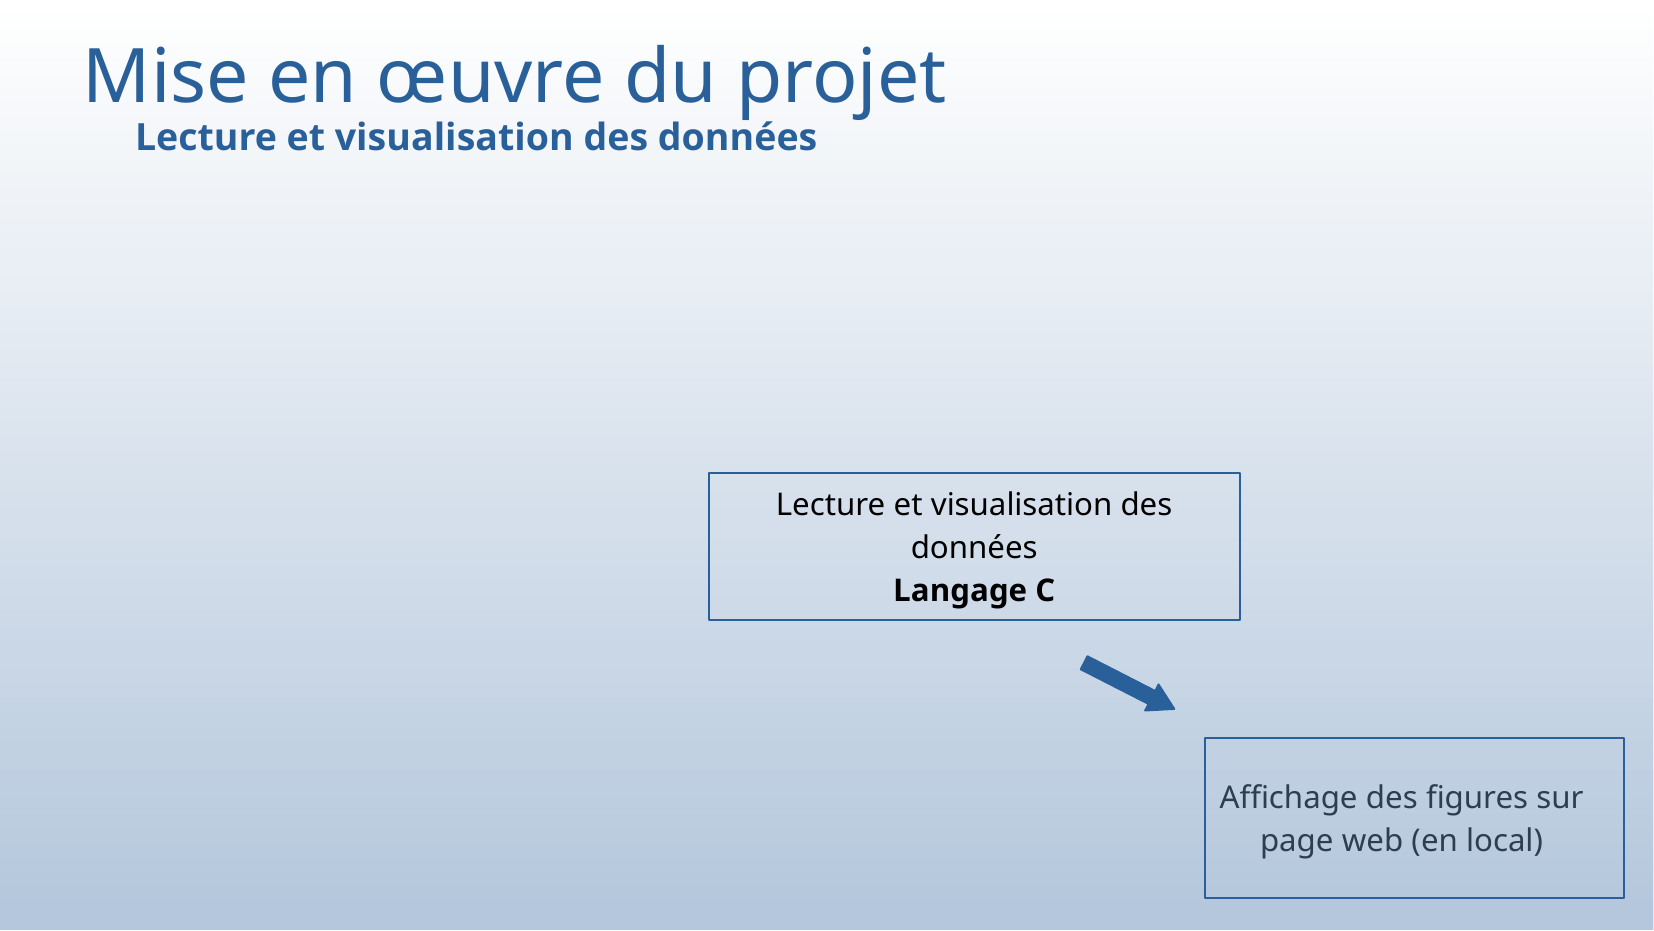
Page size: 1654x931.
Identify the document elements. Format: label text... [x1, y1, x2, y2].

text_box Lecture et visualisation des données [44, 106, 910, 165]
text_box Lecture et visualisation des données Langage C [708, 472, 1241, 621]
title Mise en œuvre du projet [82, 0, 1571, 151]
text_box [59, 224, 1595, 931]
text_box Affichage des figures sur page web (en local) [1204, 738, 1625, 899]
